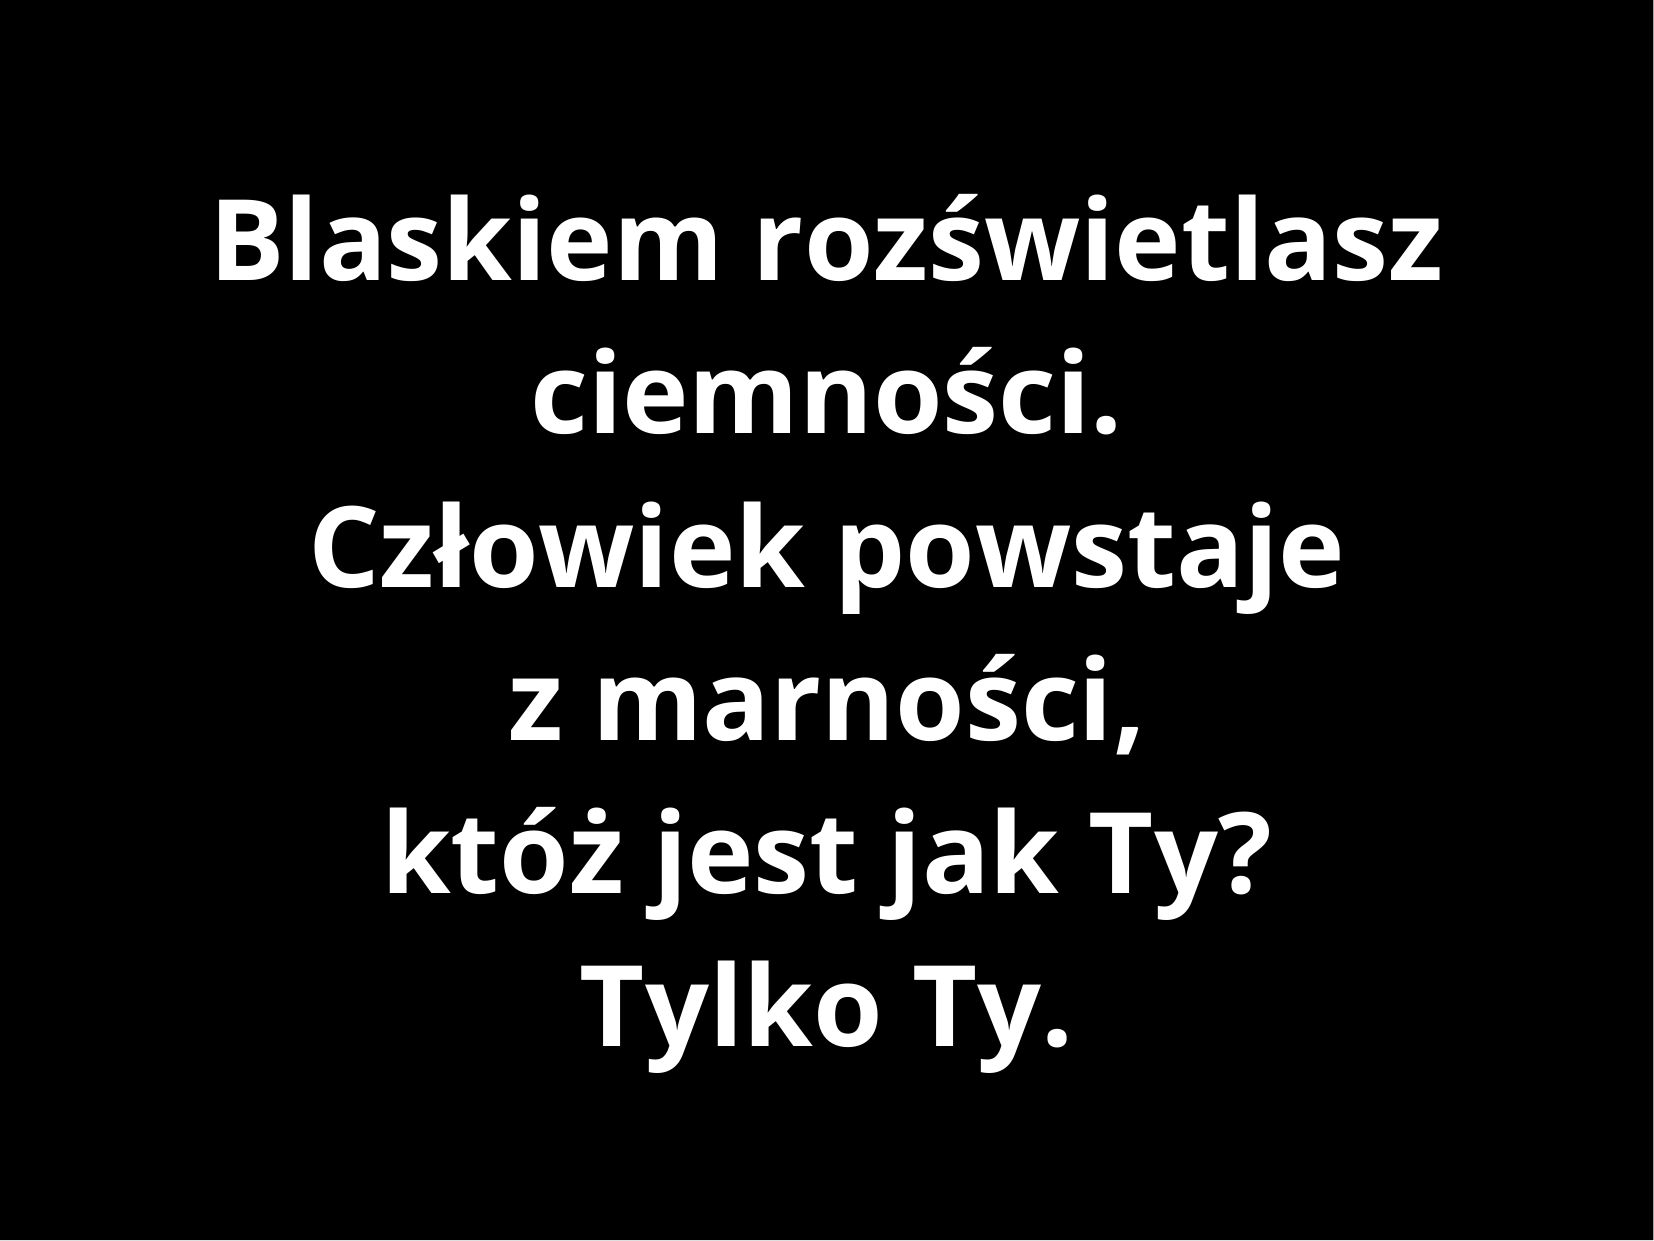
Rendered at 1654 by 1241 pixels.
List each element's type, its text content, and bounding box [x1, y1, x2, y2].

title Blaskiem rozświetlasz ciemności. Człowiek powstaje z marności, któż jest jak Ty? Tylko Ty. [0, 0, 1654, 1241]
